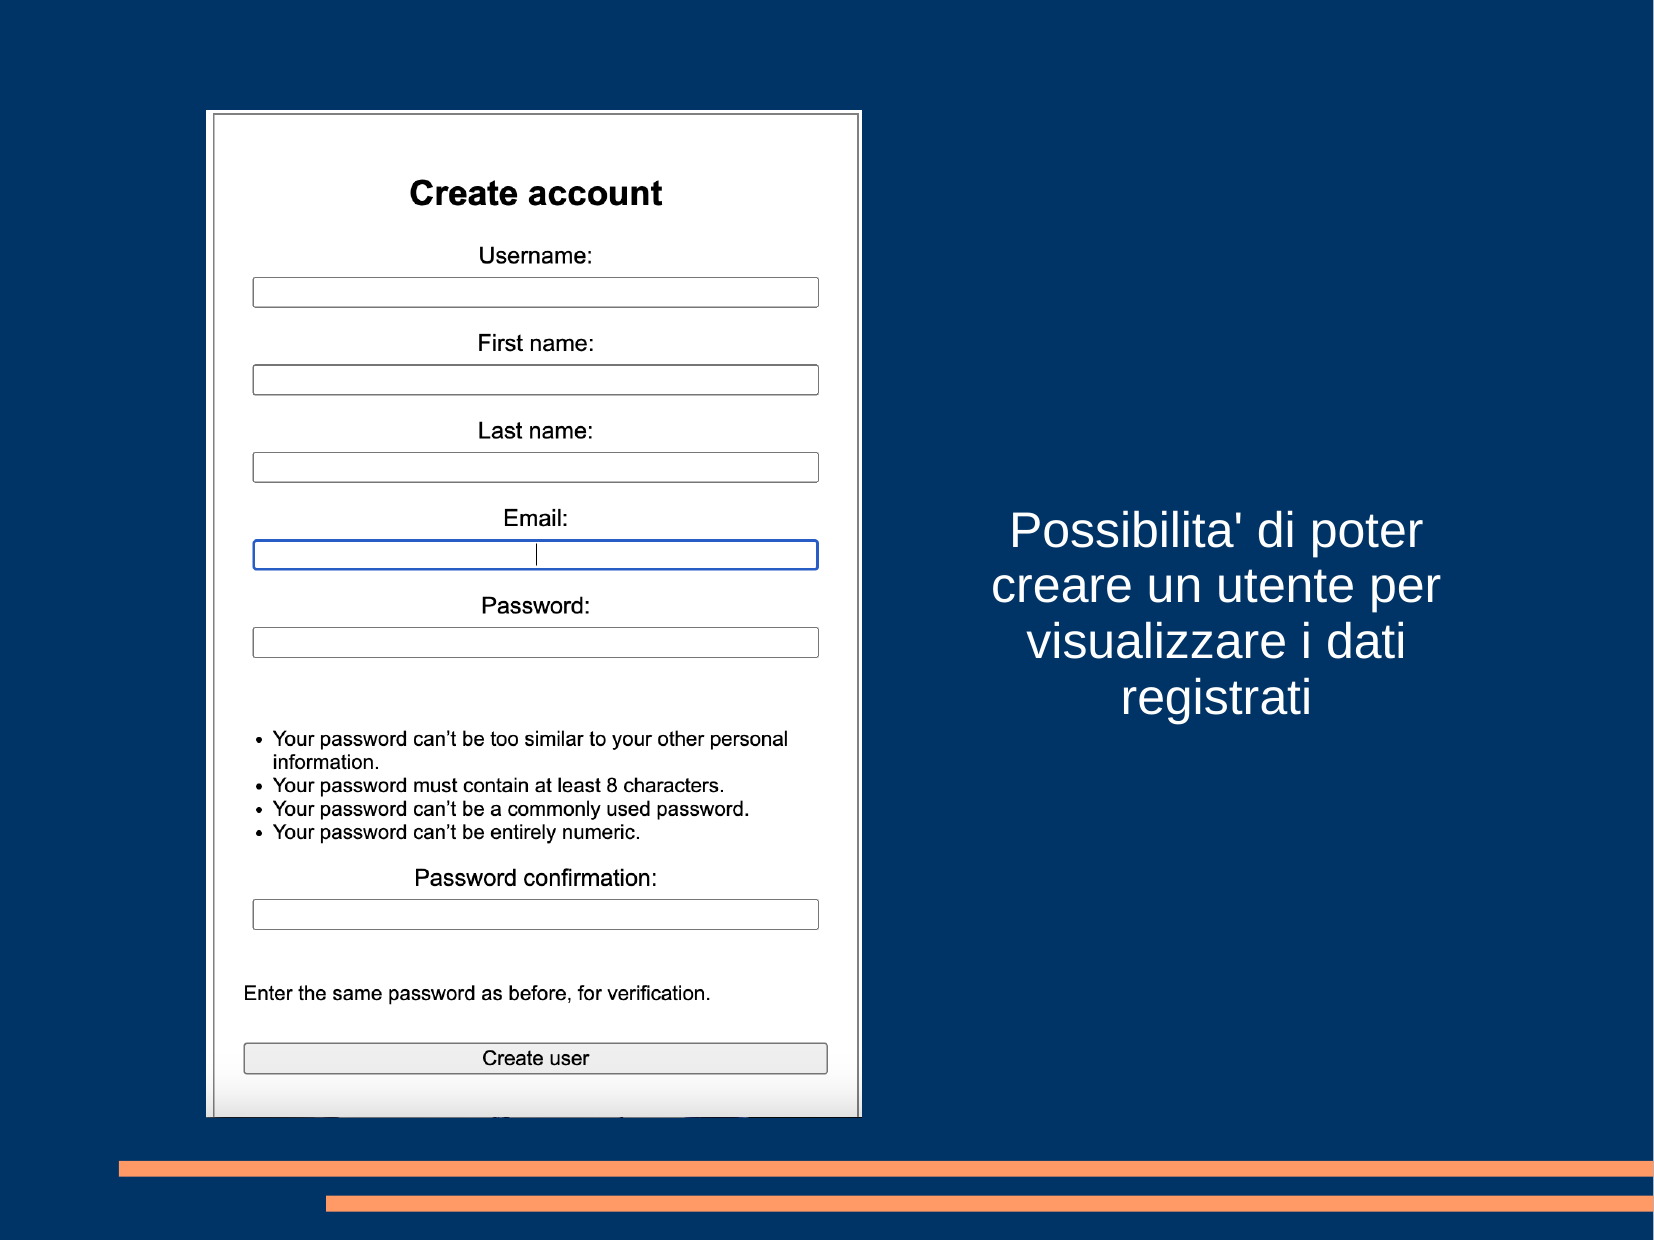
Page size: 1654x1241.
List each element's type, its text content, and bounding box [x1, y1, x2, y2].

text_box Possibilita' di poter creare un utente per visualizzare i dati registrati [944, 494, 1489, 733]
picture [206, 110, 862, 1118]
